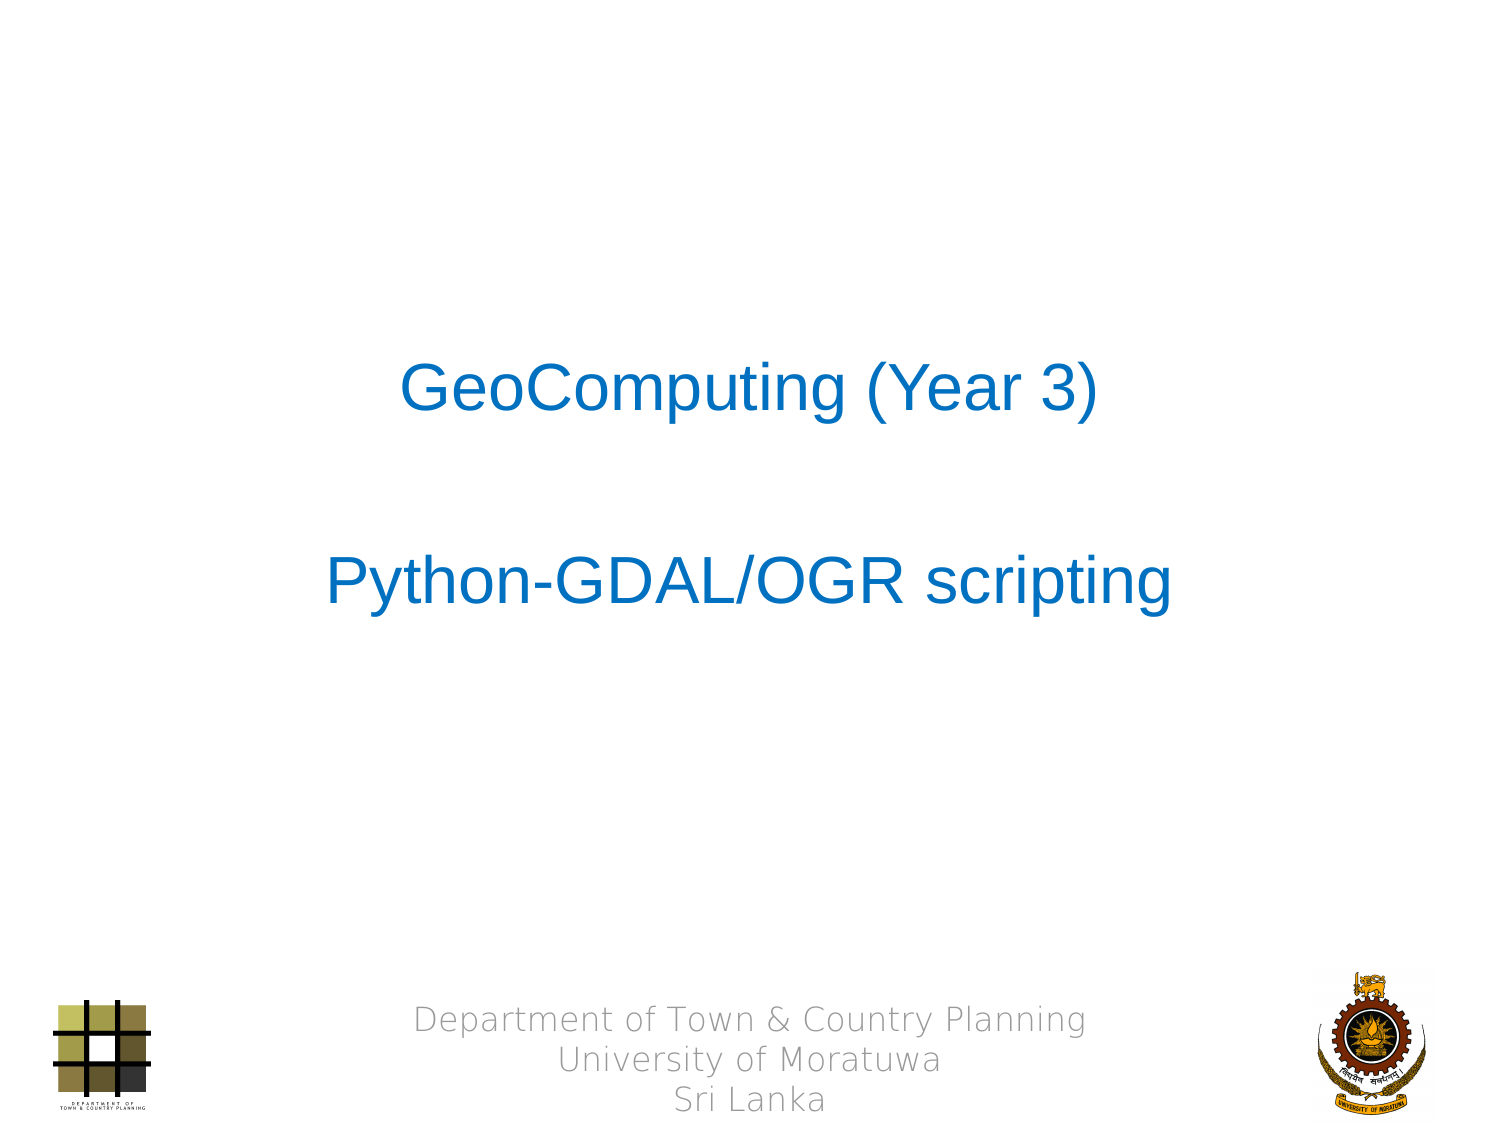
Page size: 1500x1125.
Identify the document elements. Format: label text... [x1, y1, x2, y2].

subtitle GeoComputing (Year 3) Python-GDAL/OGR scripting [75, 45, 1426, 915]
picture [53, 1000, 151, 1110]
picture [1312, 966, 1435, 1125]
